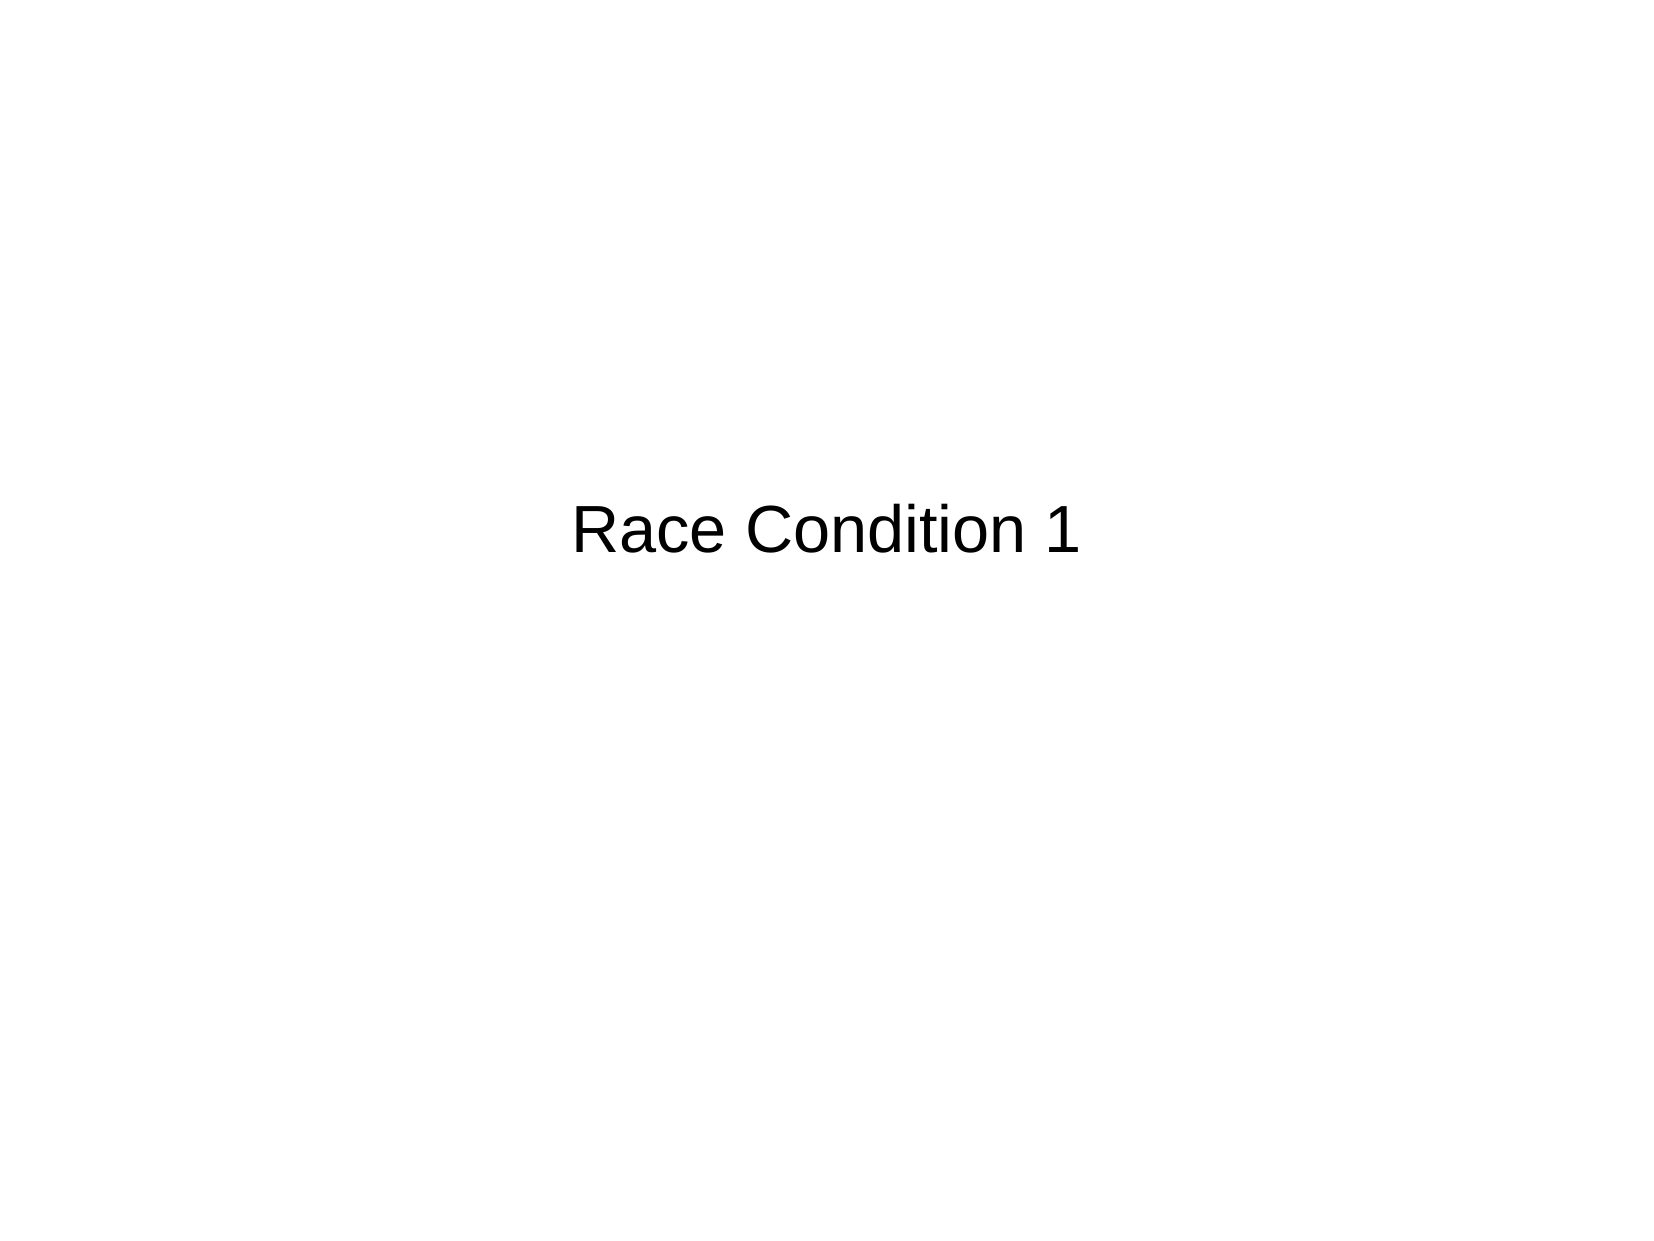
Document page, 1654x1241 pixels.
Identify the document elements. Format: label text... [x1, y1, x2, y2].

subtitle Race Condition 1 [82, 49, 1571, 1010]
